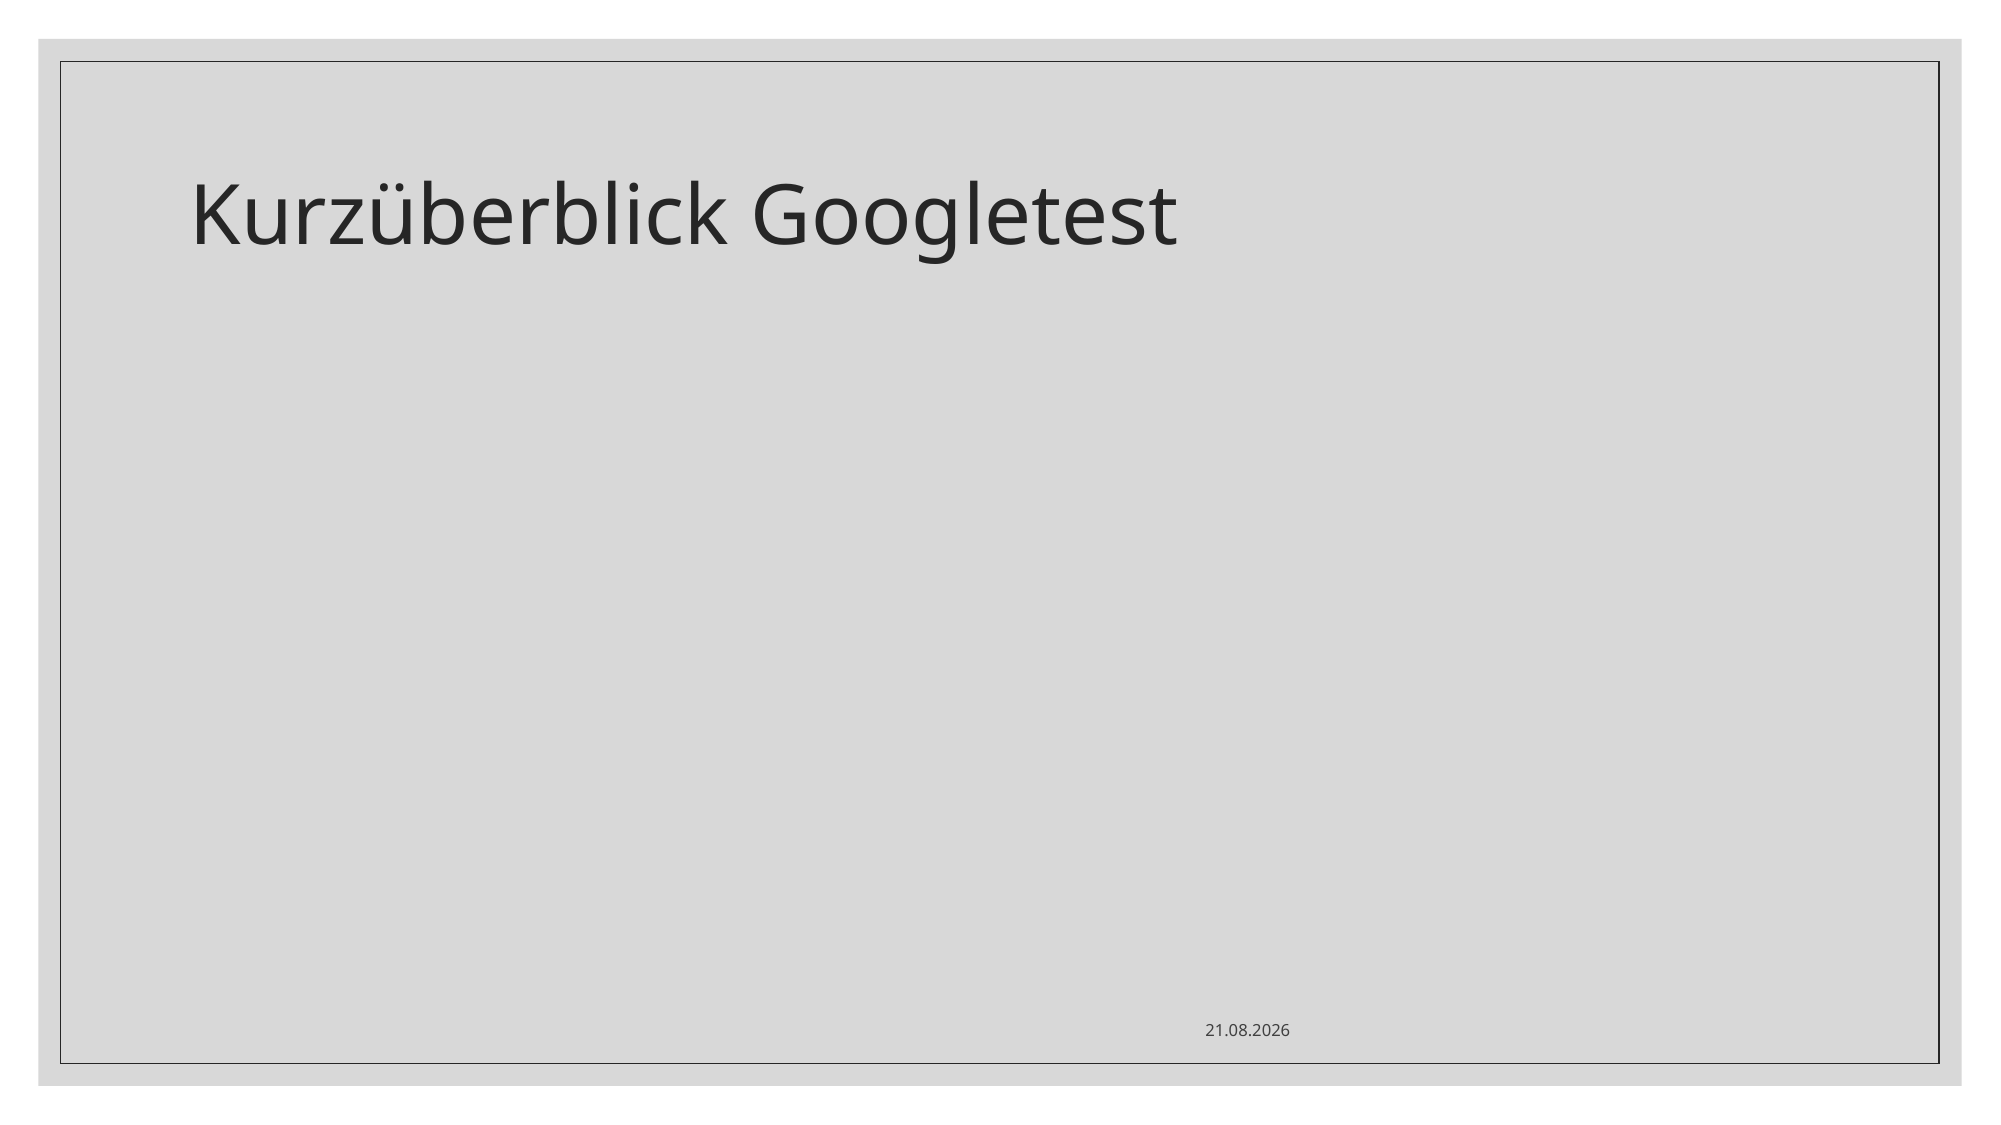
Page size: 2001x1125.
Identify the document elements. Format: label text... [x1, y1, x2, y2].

text_box 19.02.2020 [1190, 990, 1666, 1051]
title Kurzüberblick Googletest [174, 105, 1825, 331]
